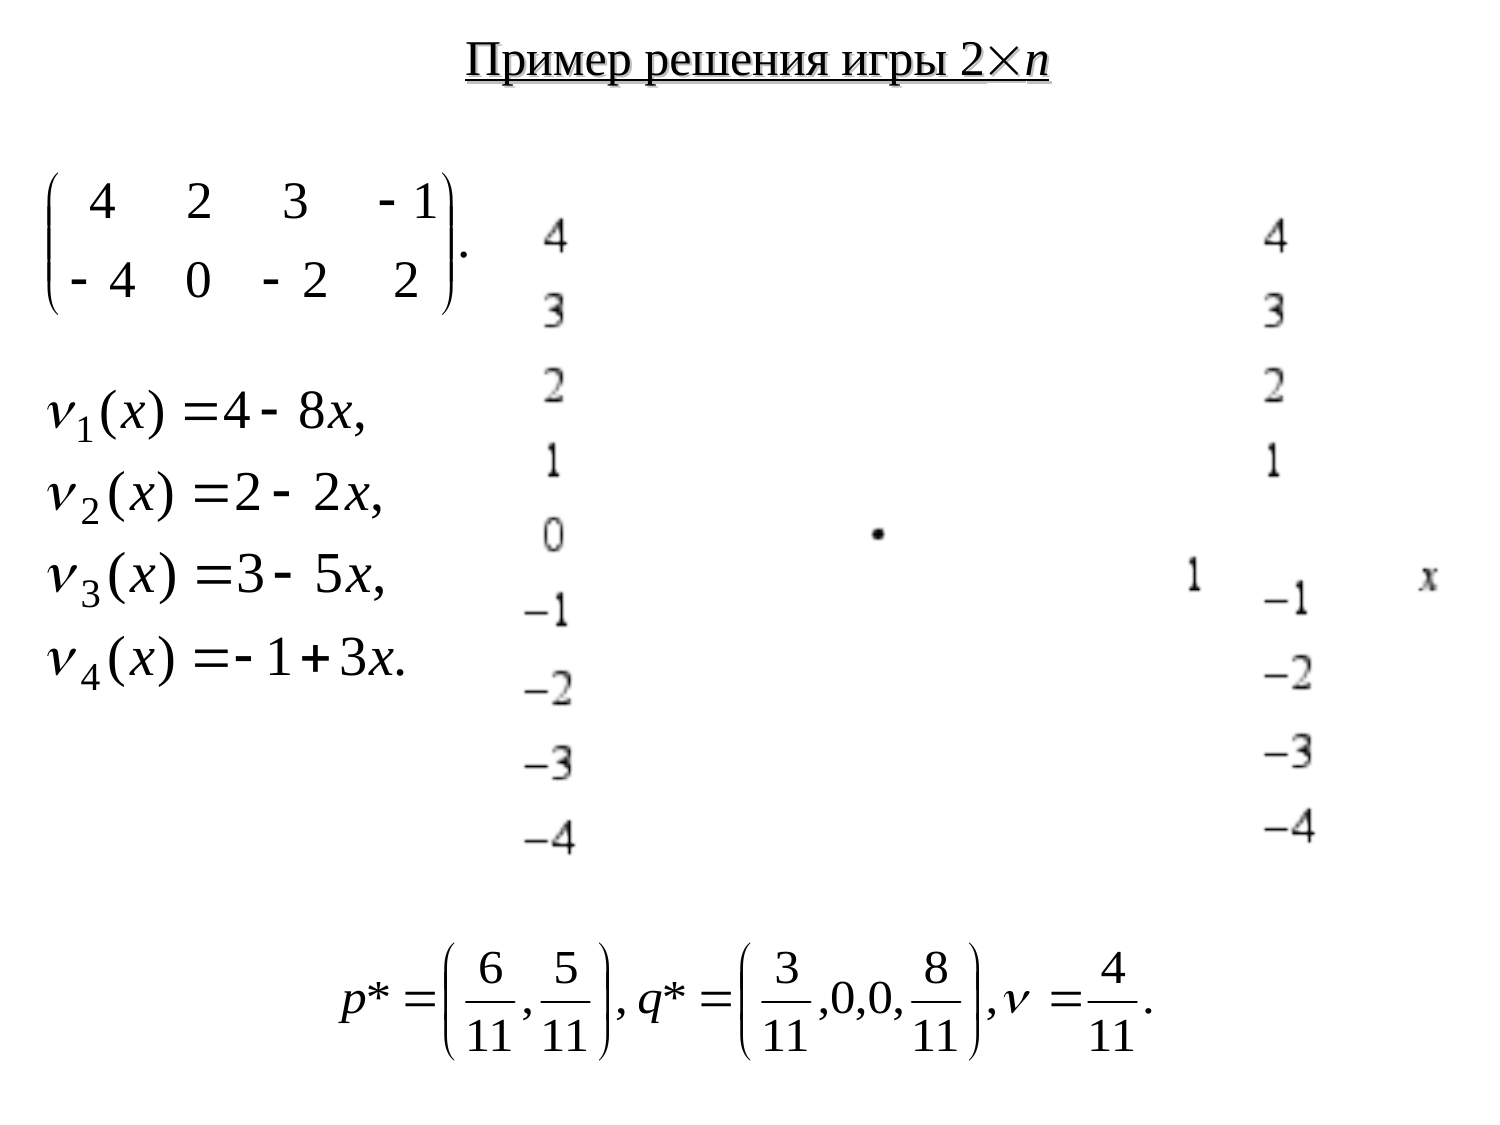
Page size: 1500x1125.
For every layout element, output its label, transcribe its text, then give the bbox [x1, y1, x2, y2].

chart [35, 162, 1483, 884]
chart [325, 928, 1164, 1076]
chart [41, 373, 419, 705]
text_box Пример решения игры 2n [450, 17, 1065, 94]
